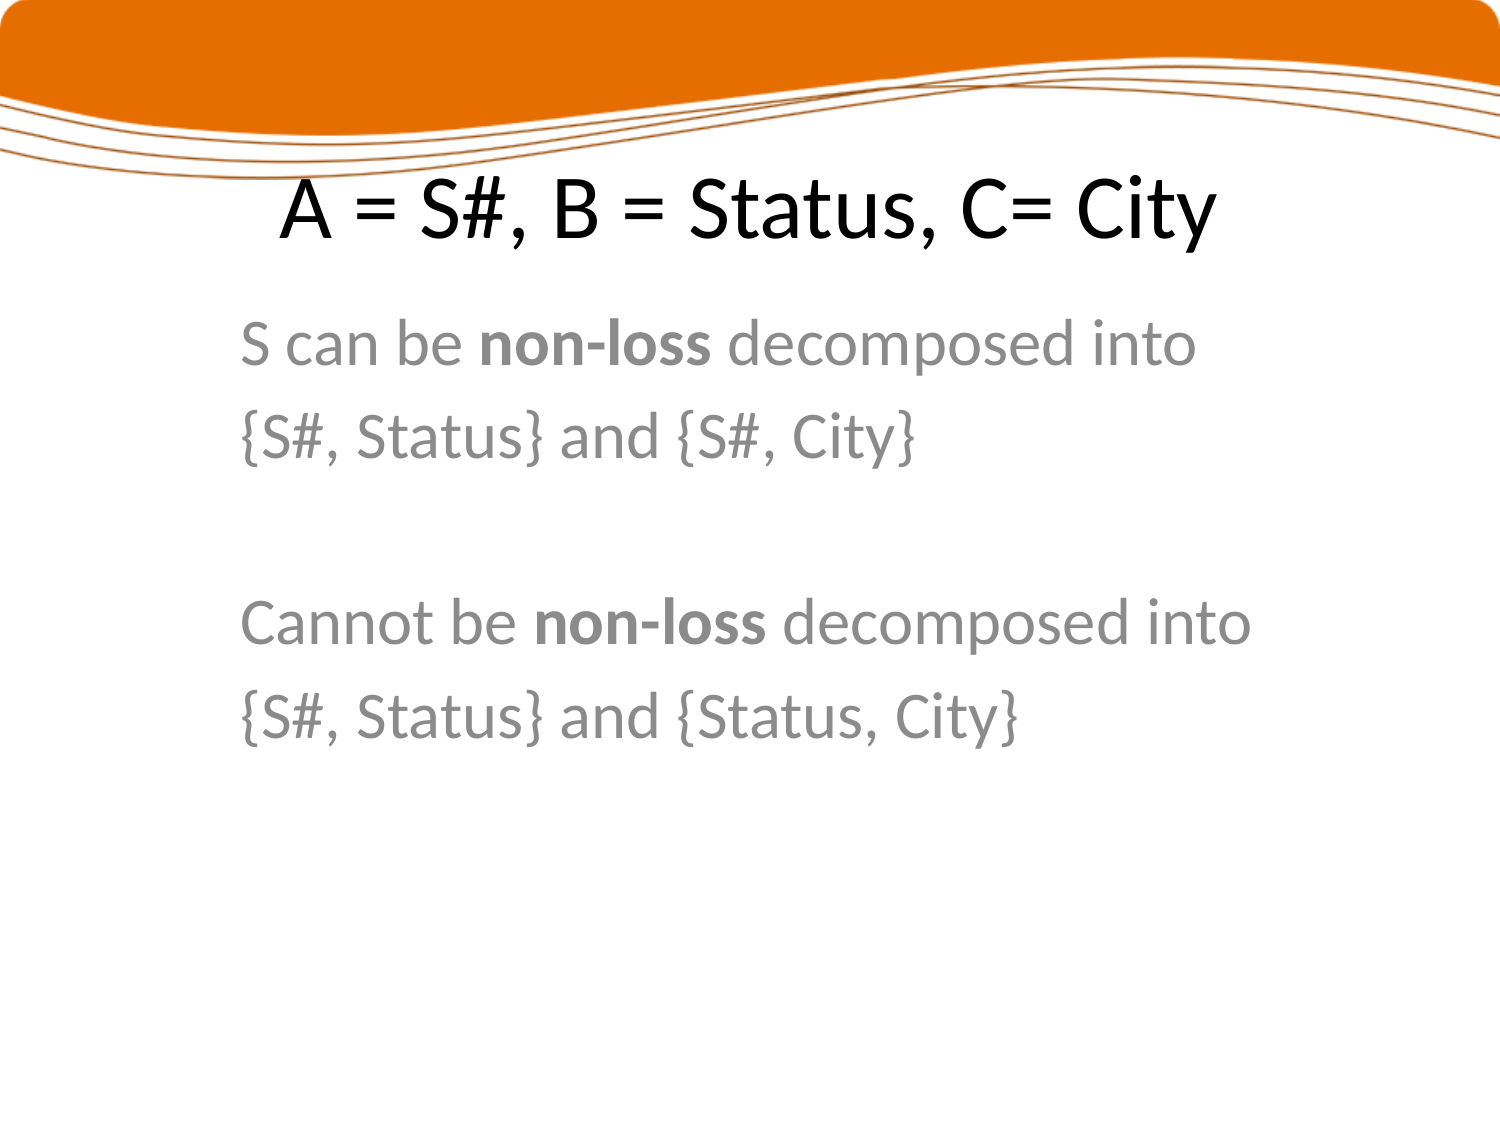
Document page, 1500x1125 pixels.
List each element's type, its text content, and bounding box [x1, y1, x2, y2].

picture [0, 0, 1500, 180]
subtitle S can be non-loss decomposed into {S#, Status} and {S#, City} Cannot be non-loss decomposed into {S#, Status} and {Status, City} [225, 290, 1275, 988]
title A = S#, B = Status, C= City [75, 125, 1425, 279]
